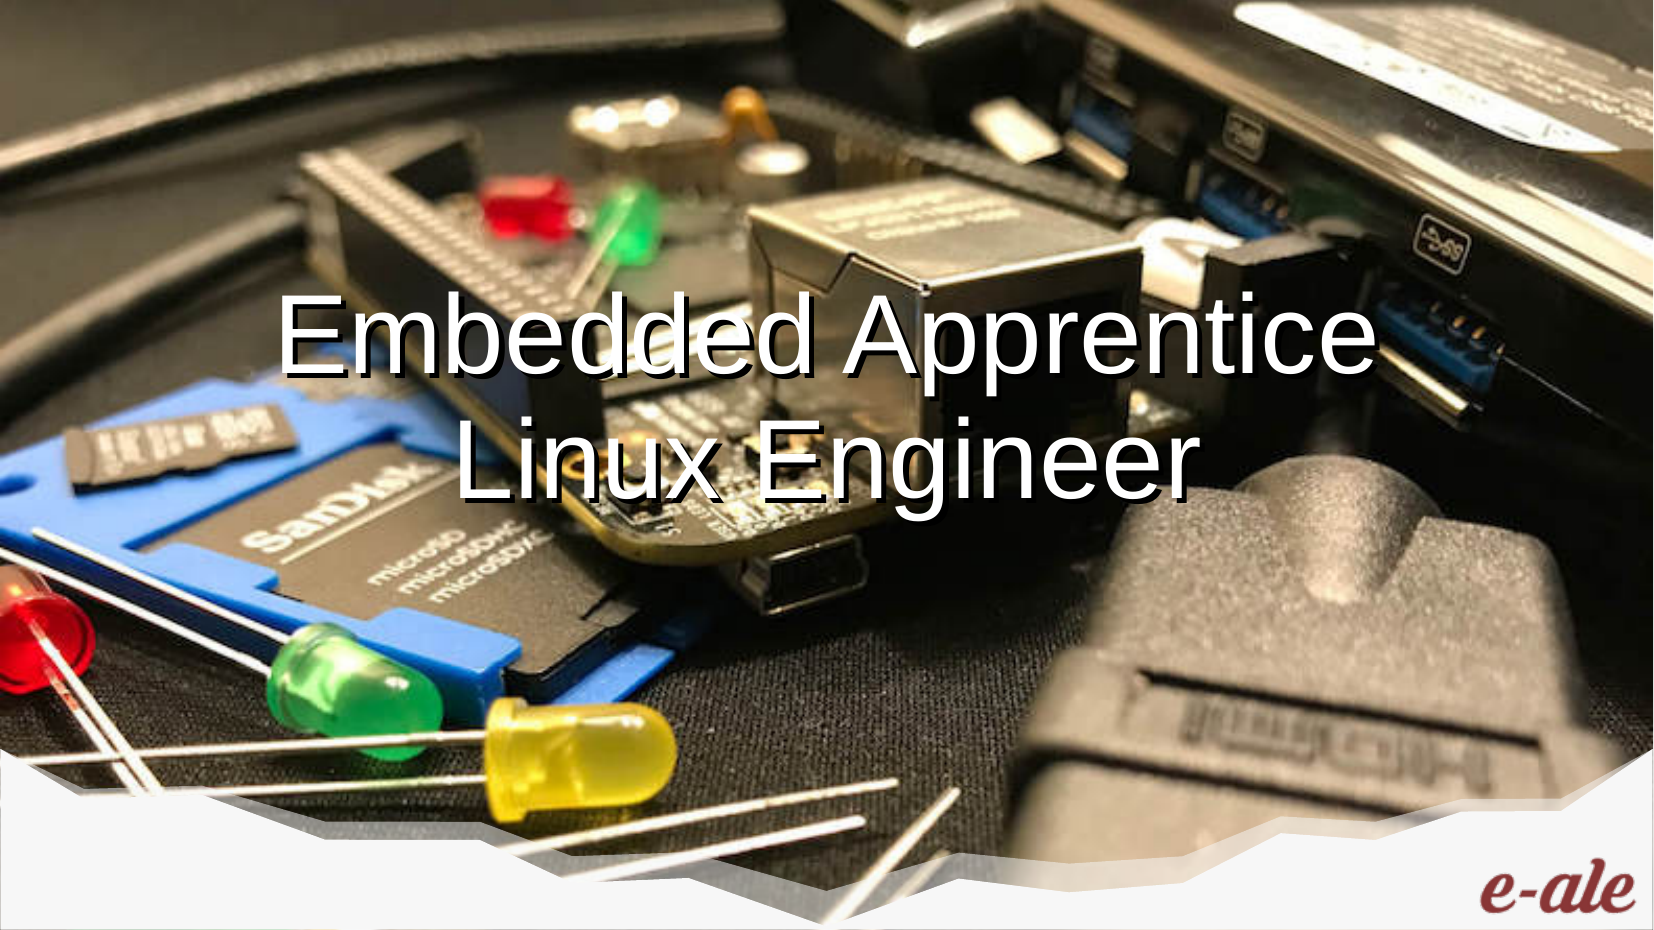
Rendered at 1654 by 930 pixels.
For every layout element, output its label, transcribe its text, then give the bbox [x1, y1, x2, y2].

subtitle Embedded Apprentice Linux Engineer [82, 37, 1571, 757]
picture [0, 0, 1654, 930]
